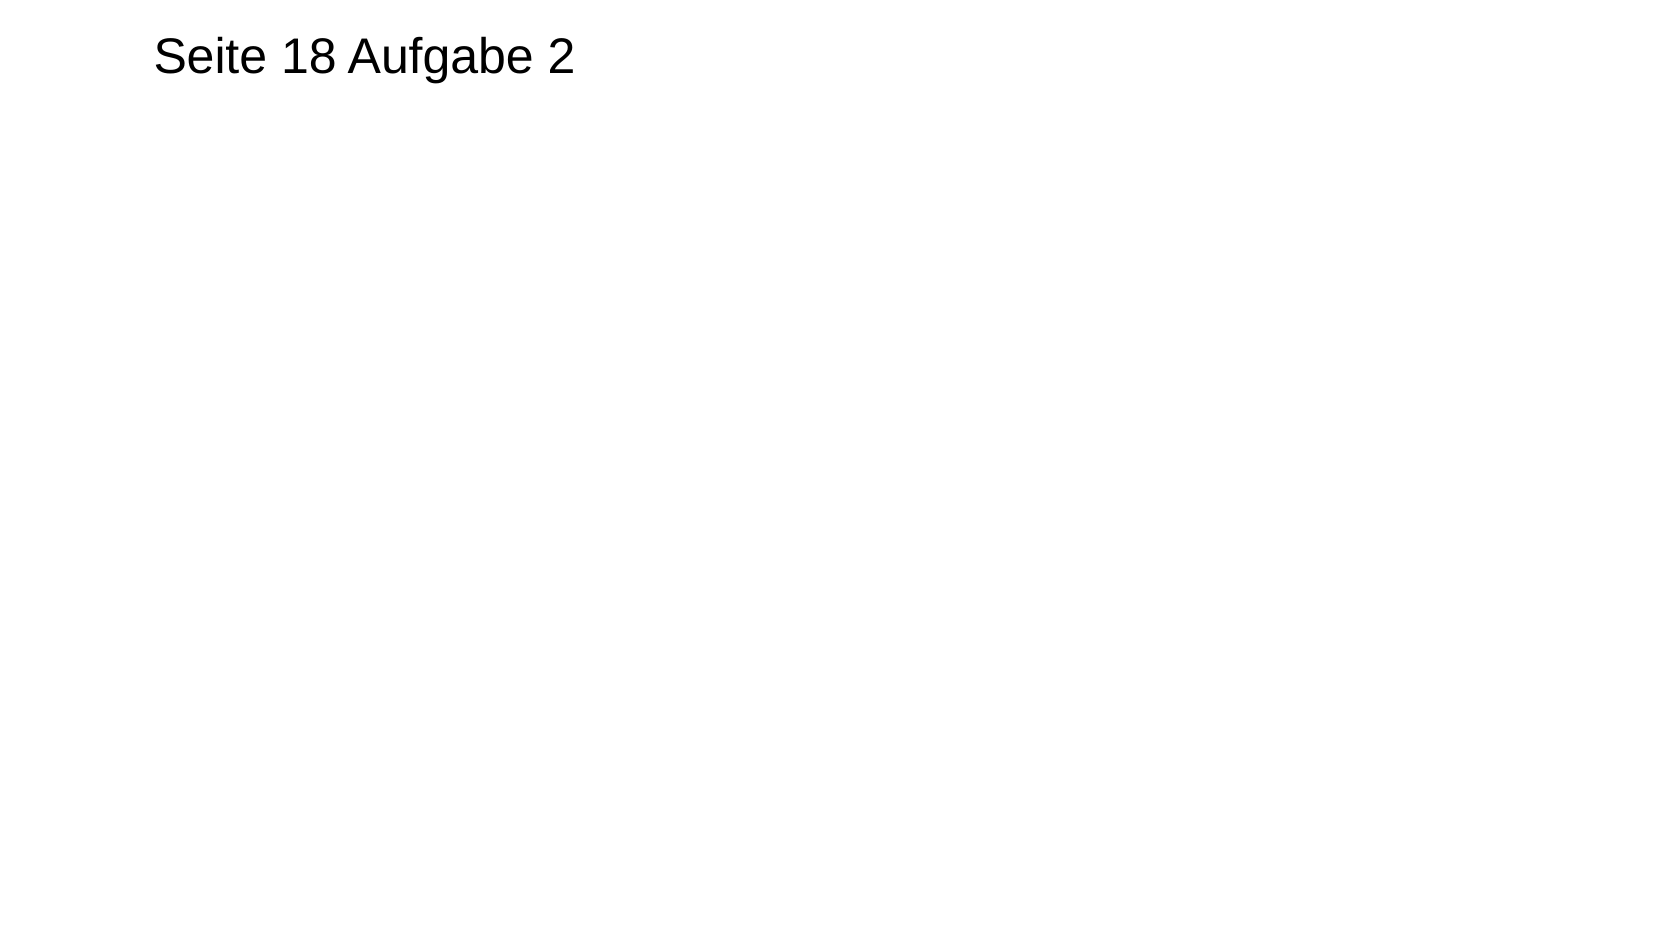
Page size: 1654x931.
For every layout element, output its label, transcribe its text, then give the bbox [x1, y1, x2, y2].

list Seite 18 Aufgabe 2 [82, 28, 1571, 569]
